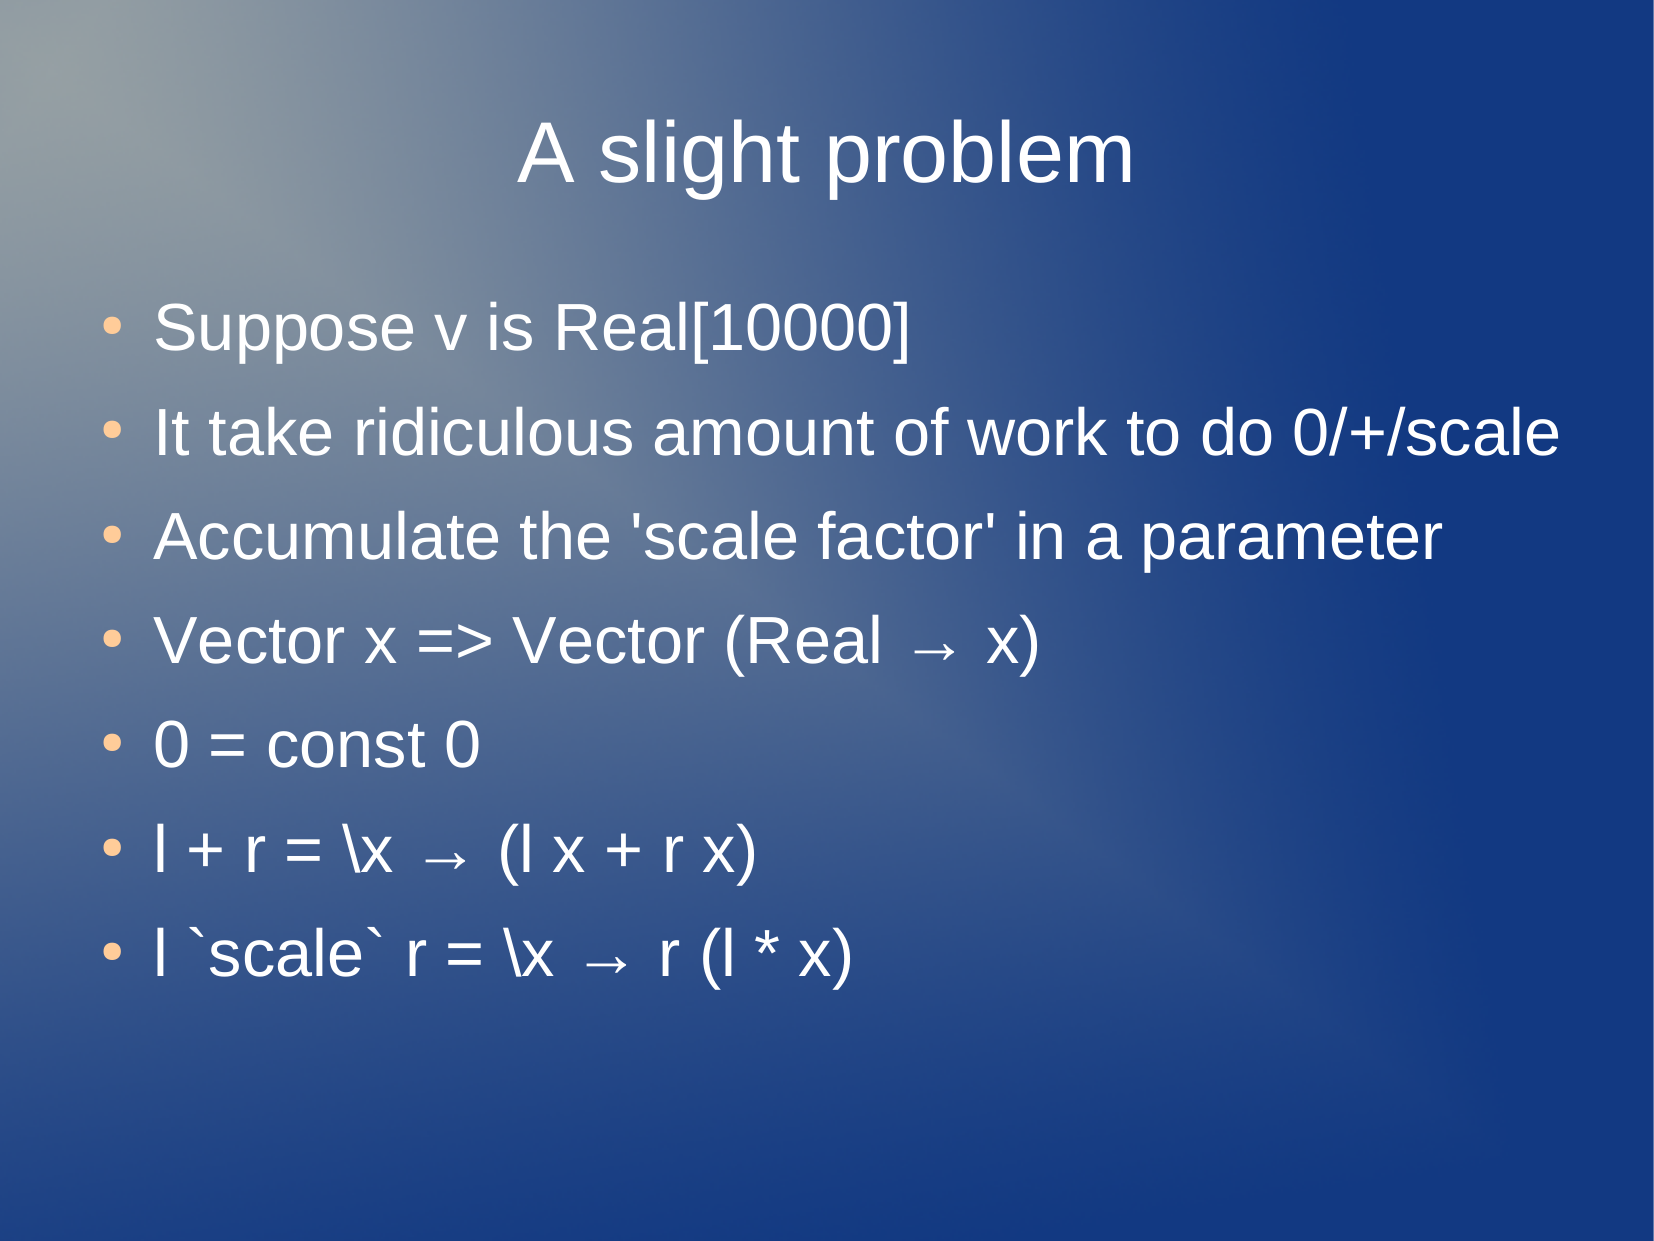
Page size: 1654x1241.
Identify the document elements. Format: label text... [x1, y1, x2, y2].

title A slight problem [82, 49, 1571, 257]
list Suppose v is Real[10000] It take ridiculous amount of work to do 0/+/scale Accumulate the 'scale factor' in a parameter Vector x => Vector (Real → x) 0 = const 0 l + r = \x → (l x + r x) l `scale` r = \x → r (l * x) [82, 290, 1571, 1109]
picture [0, 0, 1654, 1241]
